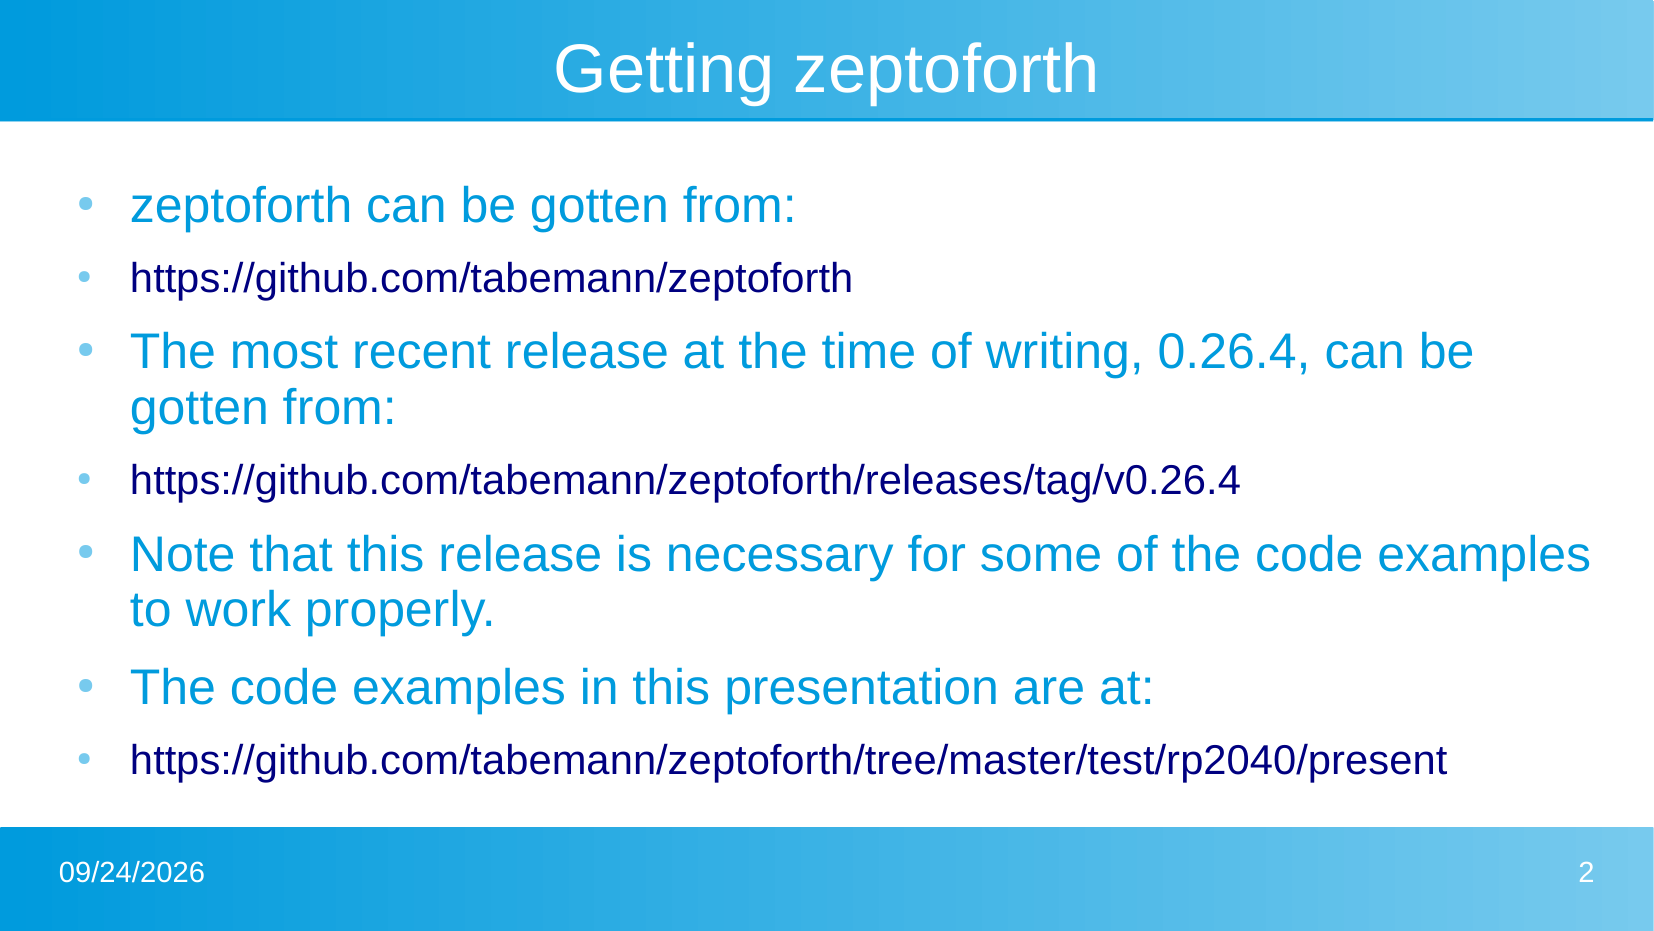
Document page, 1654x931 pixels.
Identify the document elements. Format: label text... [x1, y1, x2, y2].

title Getting zeptoforth [59, 29, 1595, 108]
list zeptoforth can be gotten from: https://github.com/tabemann/zeptoforth The most recent release at the time of writing, 0.26.4, can be gotten from: https://github.com/tabemann/zeptoforth/releases/tag/v0.26.4 Note that this release is necessary for some of the code examples to work properly. The code examples in this presentation are at: https://github.com/tabemann/zeptoforth/tree/master/test/rp2040/present [59, 177, 1595, 768]
